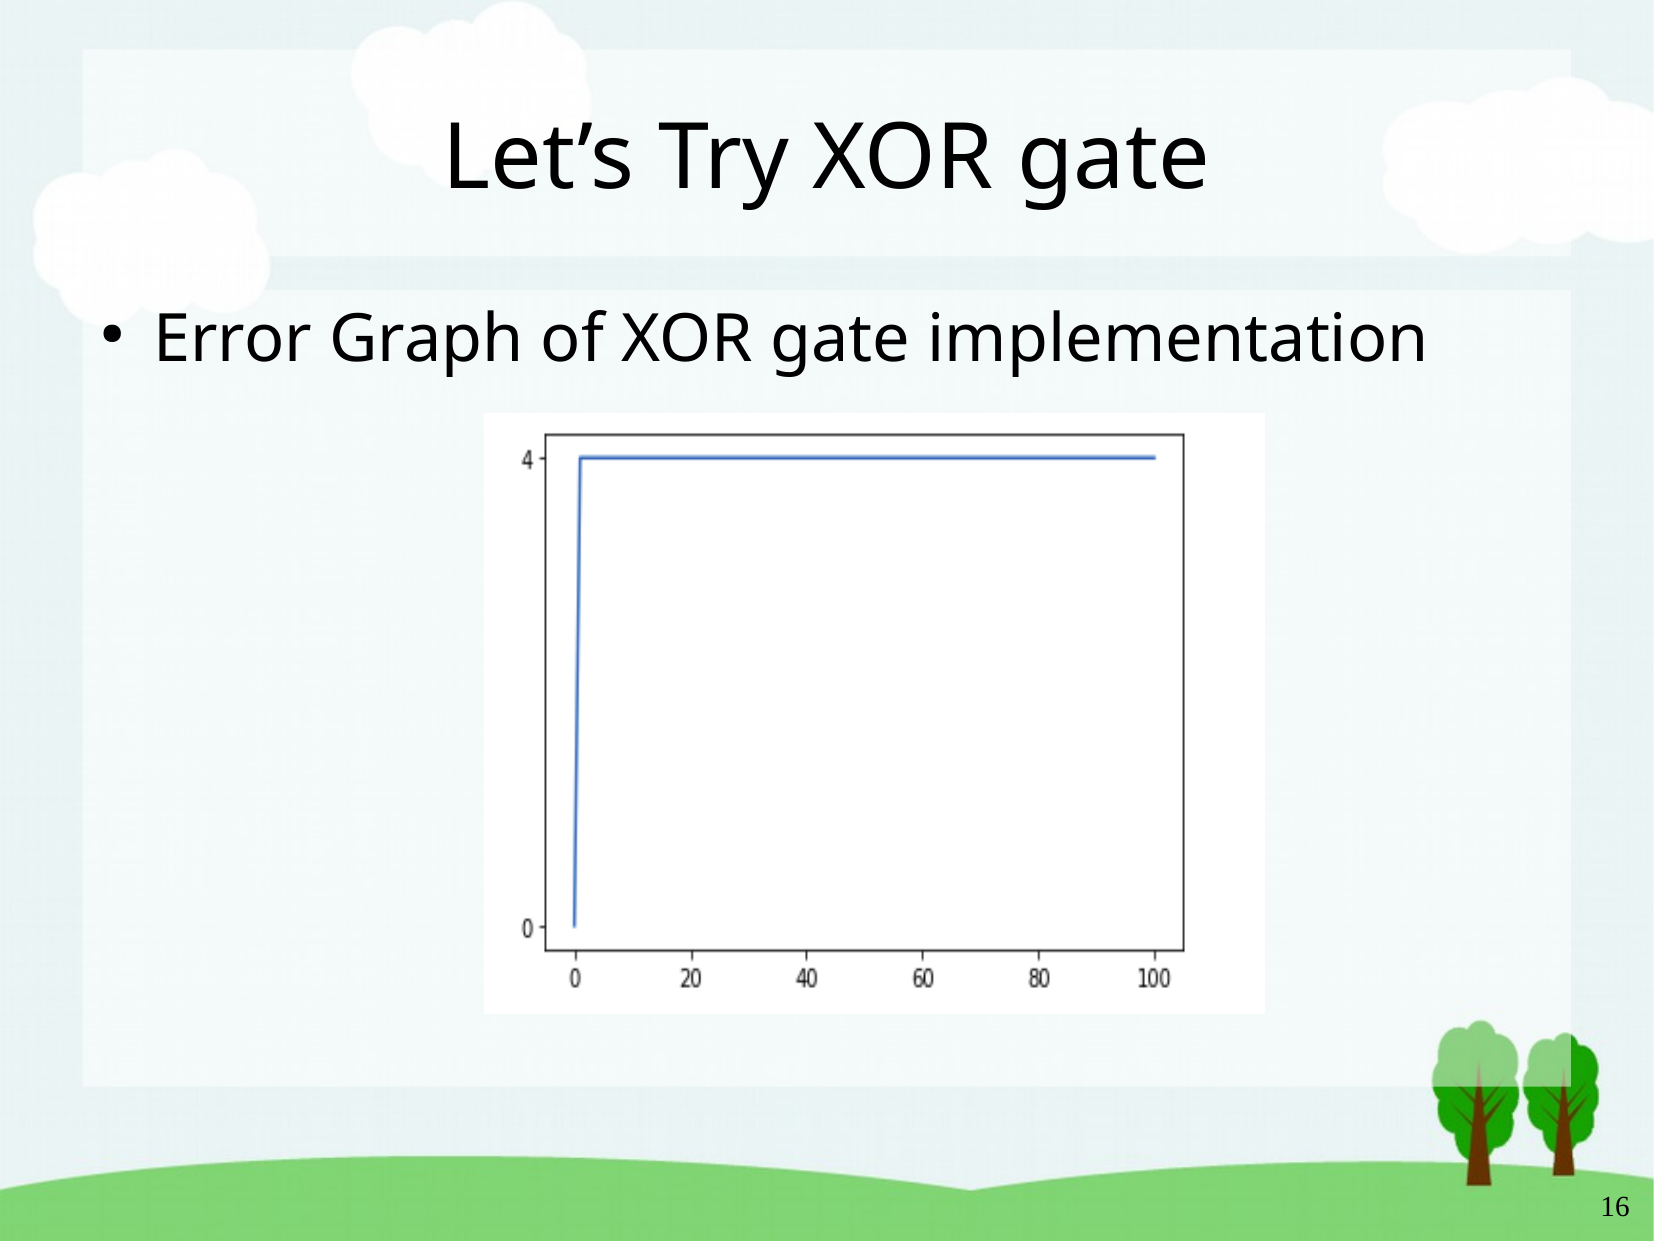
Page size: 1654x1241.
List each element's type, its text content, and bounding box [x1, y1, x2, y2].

picture [0, 0, 1654, 1241]
title Let’s Try XOR gate [82, 49, 1571, 257]
list Error Graph of XOR gate implementation [82, 290, 1571, 1087]
